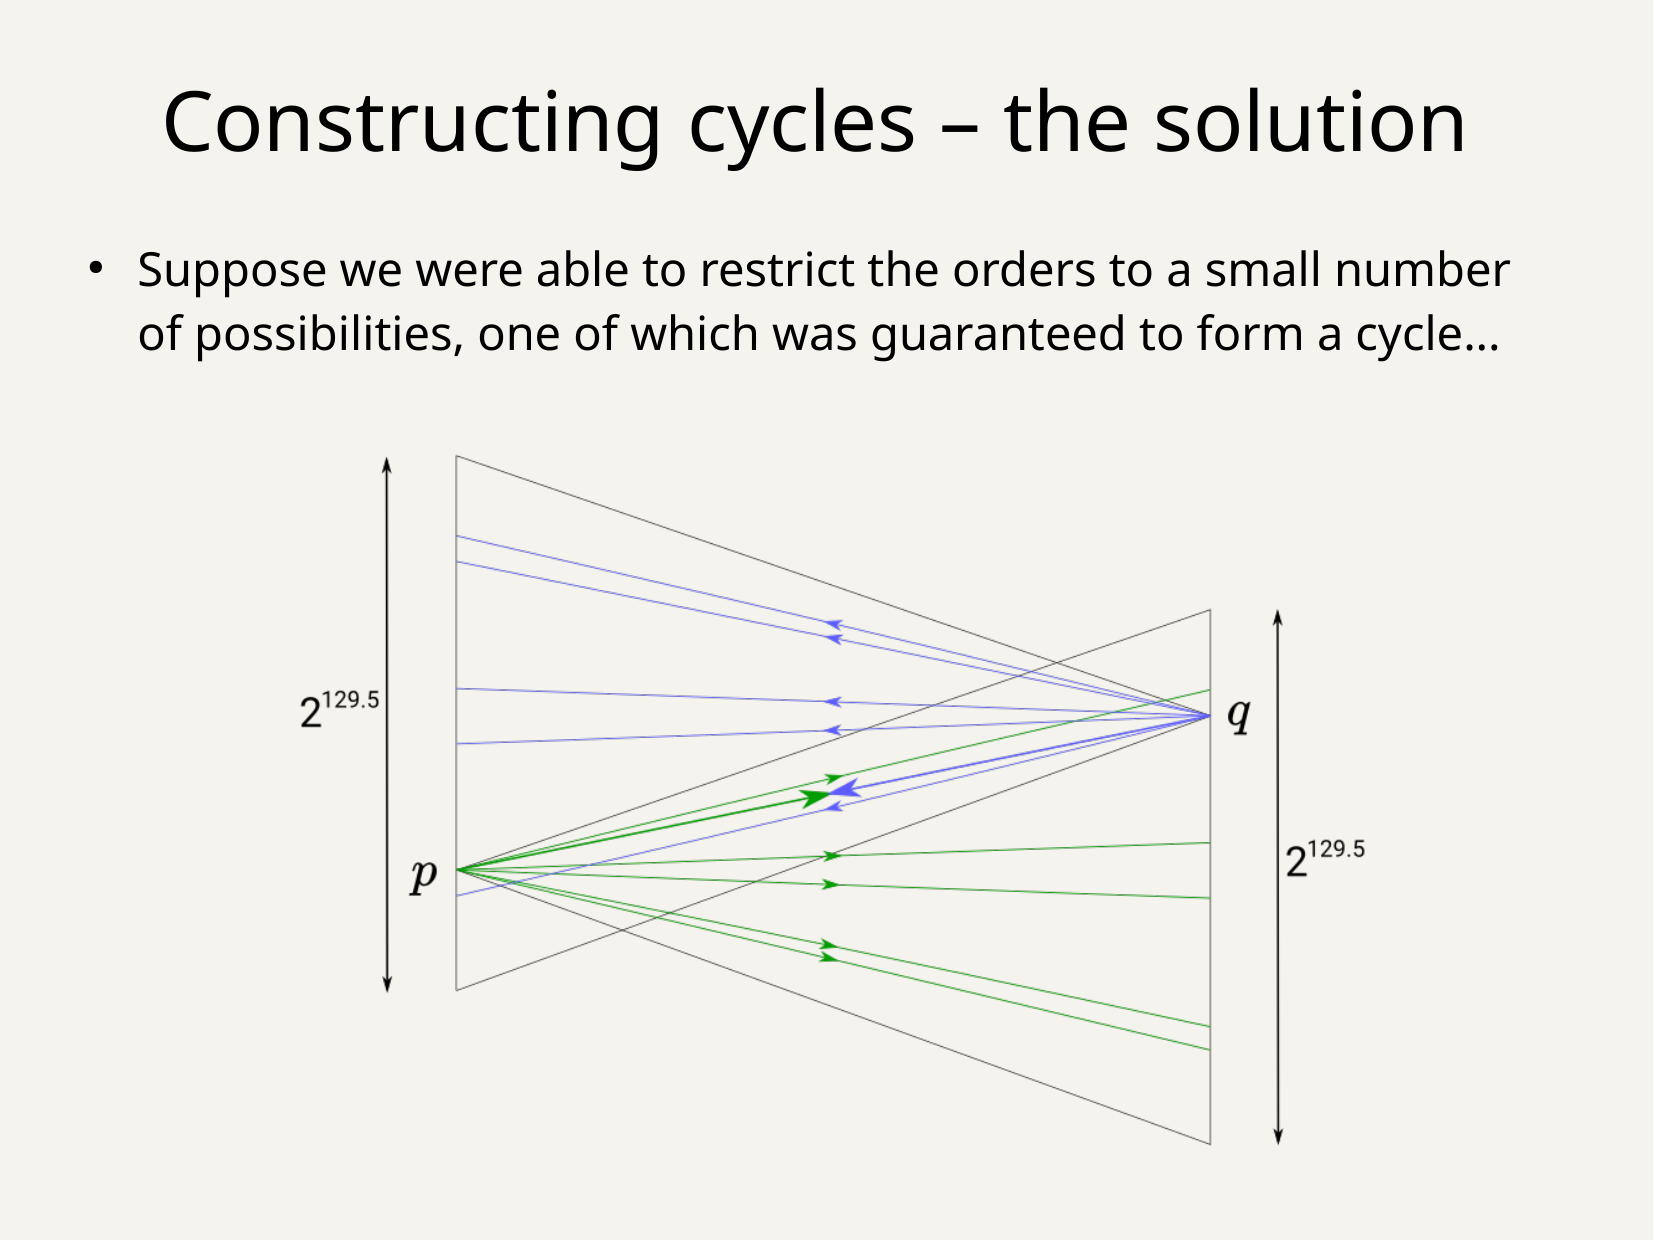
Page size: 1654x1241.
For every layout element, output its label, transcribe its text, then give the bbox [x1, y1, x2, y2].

title Constructing cycles – the solution [82, 49, 1571, 189]
list Suppose we were able to restrict the orders to a small number of possibilities, one of which was guaranteed to form a cycle... [70, 236, 1536, 426]
picture [283, 430, 1382, 1164]
